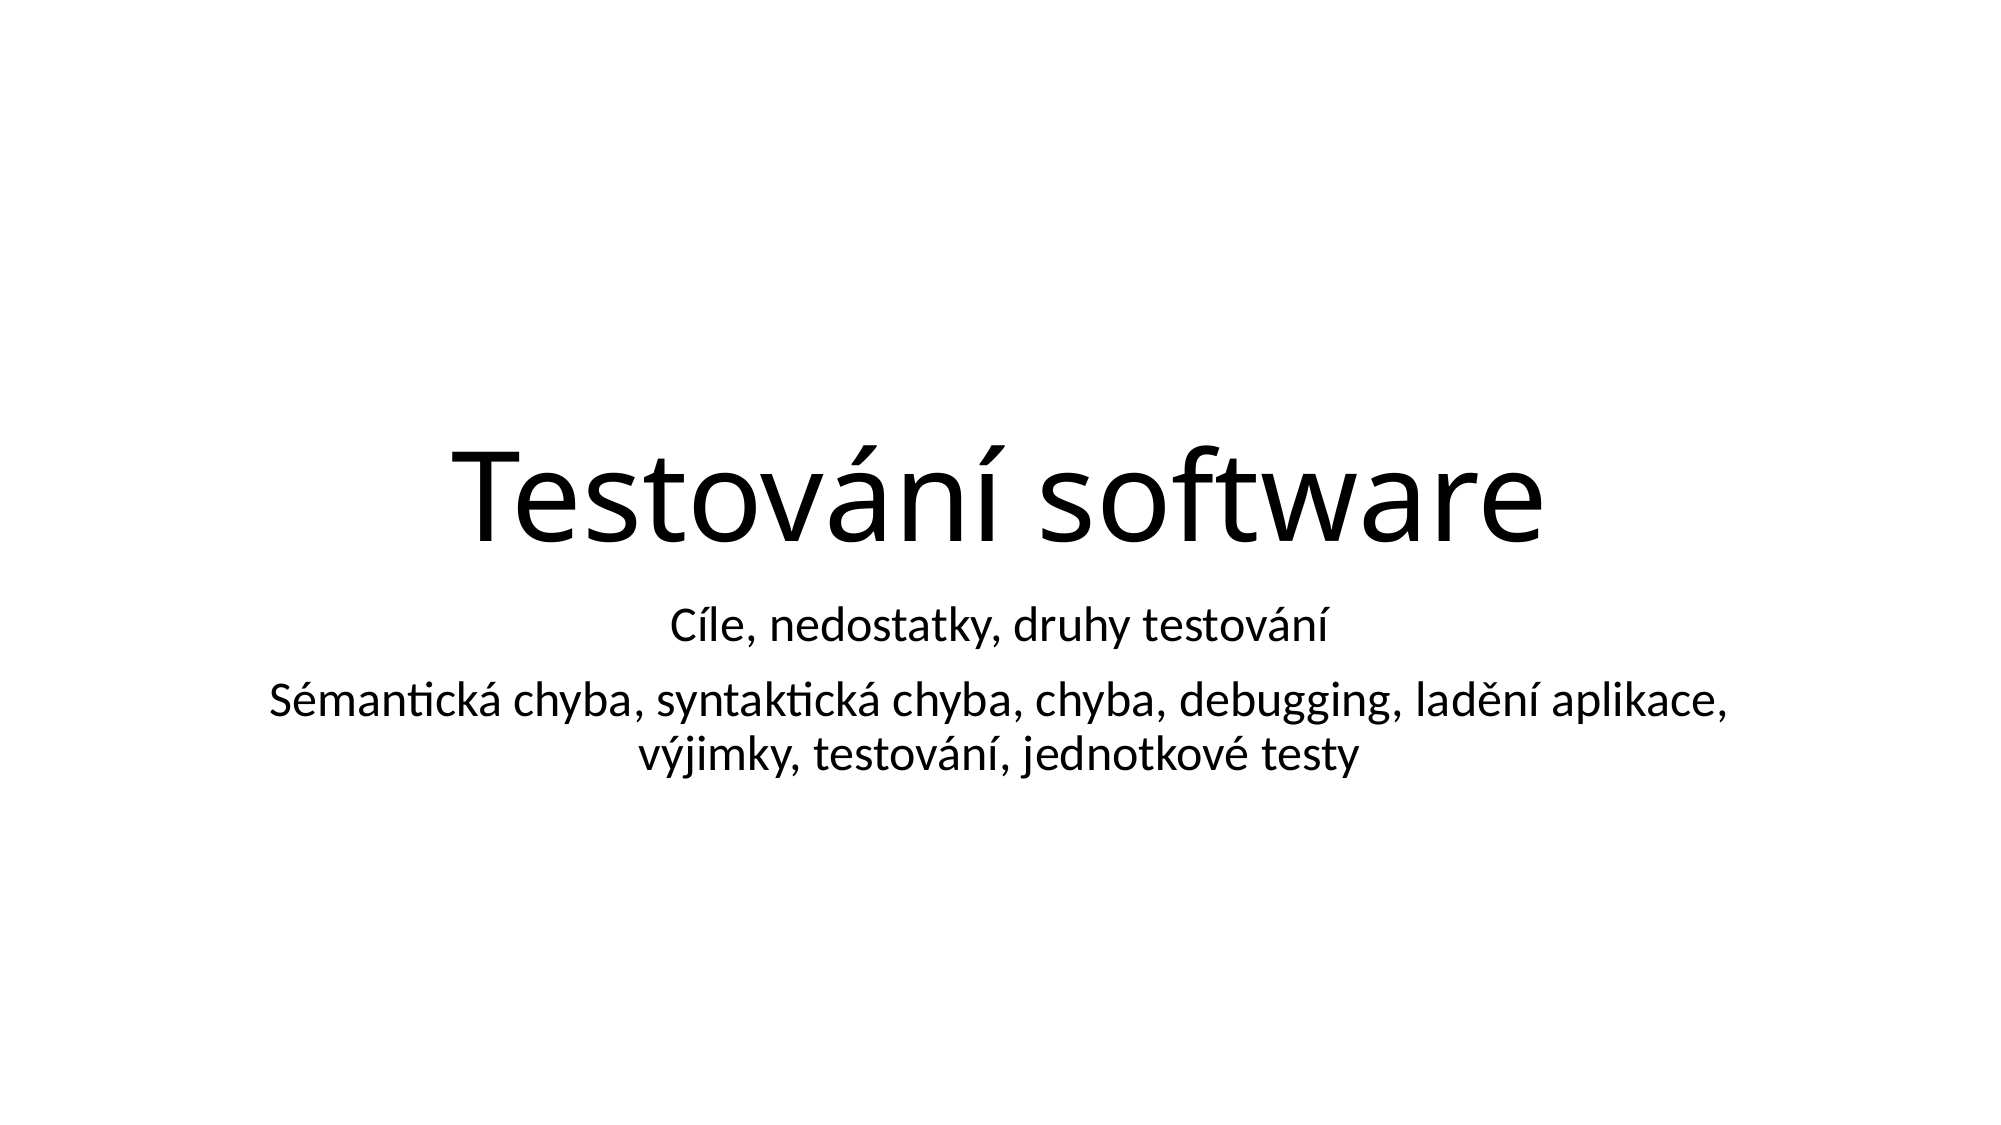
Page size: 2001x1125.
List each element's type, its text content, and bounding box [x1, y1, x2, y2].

title Testování software [249, 184, 1750, 576]
subtitle Cíle, nedostatky, druhy testování Sémantická chyba, syntaktická chyba, chyba, debugging, ladění aplikace, výjimky, testování, jednotkové testy [249, 590, 1750, 863]
